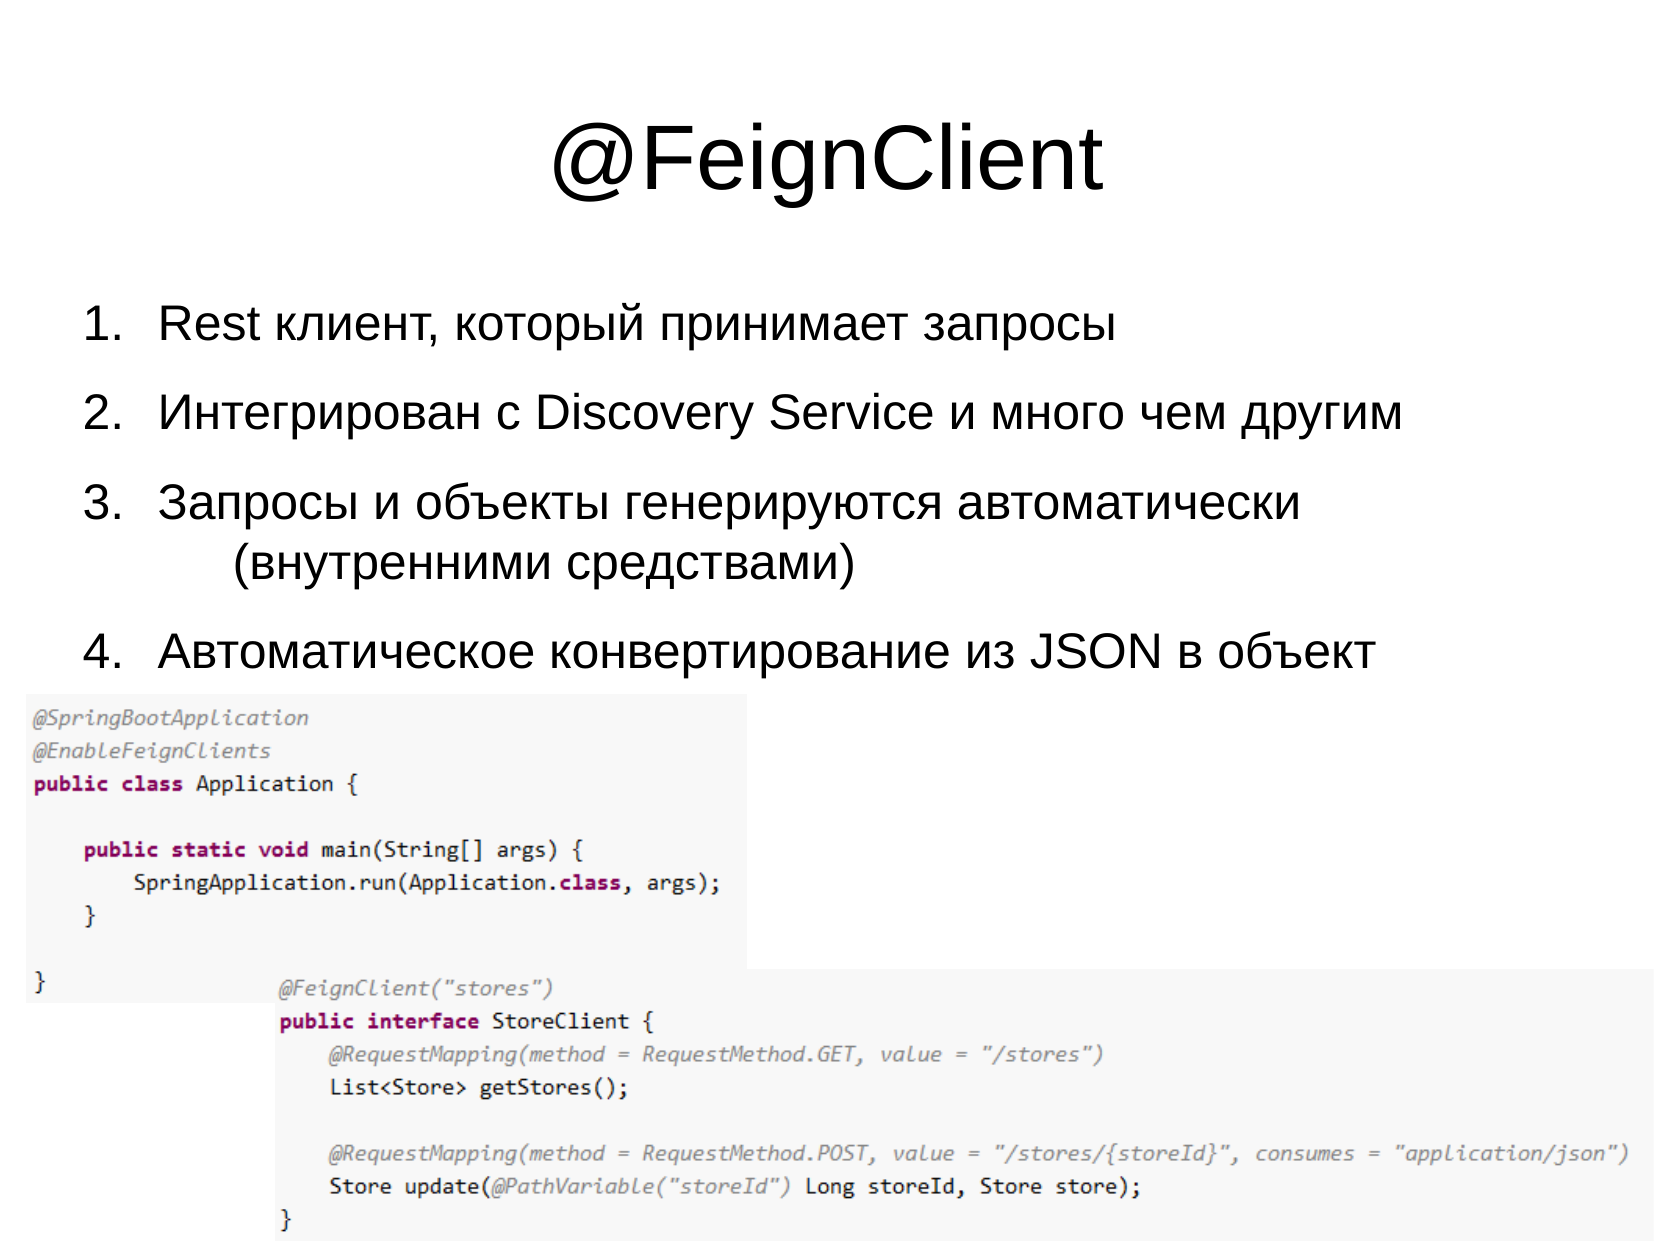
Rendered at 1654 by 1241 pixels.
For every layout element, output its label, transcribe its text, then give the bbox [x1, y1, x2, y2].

picture [26, 694, 1654, 1241]
title @FeignClient [82, 49, 1571, 257]
list Rest клиент, который принимает запросы Интегрирован с Discovery Service и много чем другим Запросы и объекты генерируются автоматически (внутренними средствами) Автоматическое конвертирование из JSON в объект [82, 290, 1571, 686]
